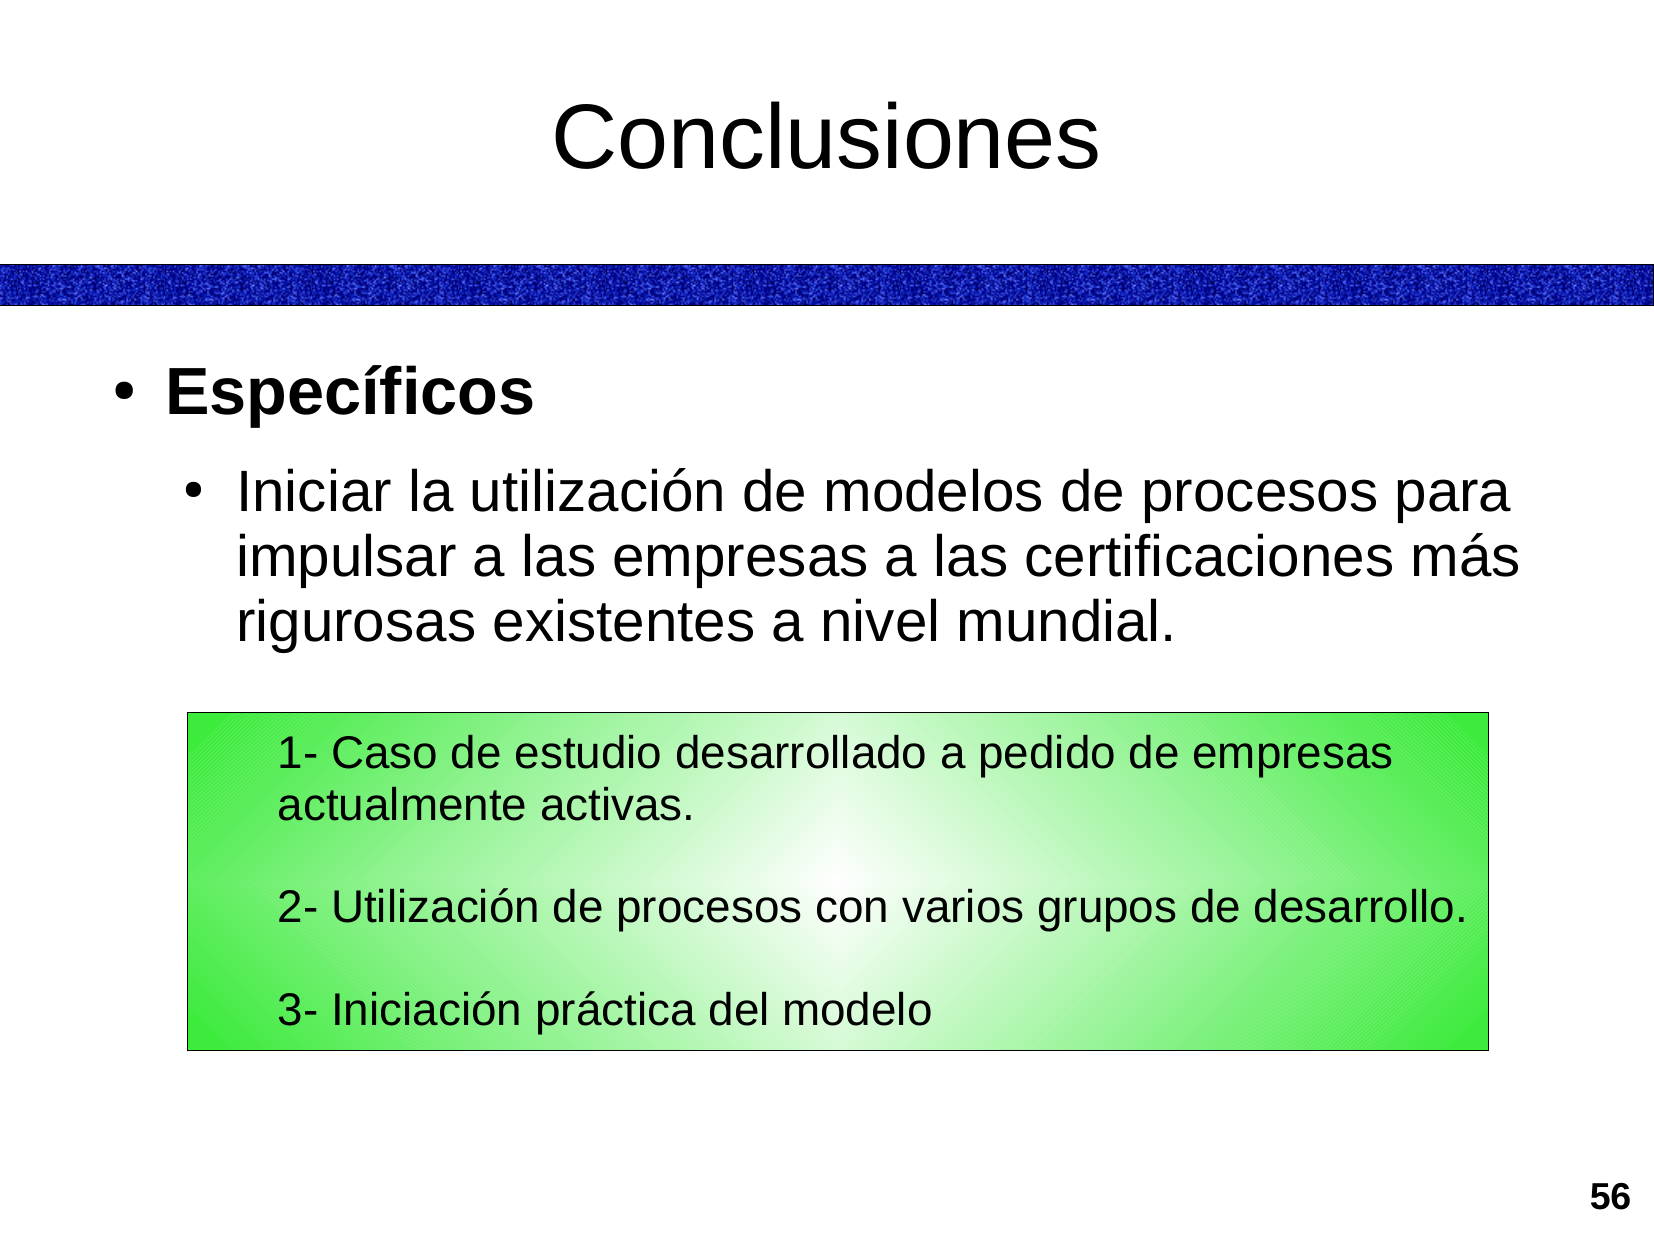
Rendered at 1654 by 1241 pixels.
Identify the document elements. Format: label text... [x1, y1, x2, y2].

text_box 1- Caso de estudio desarrollado a pedido de empresas actualmente activas. 2- Utilización de procesos con varios grupos de desarrollo. 3- Iniciación práctica del modelo [187, 712, 1489, 1051]
text_box <número> [1575, 1168, 1654, 1240]
title Conclusiones [58, 21, 1595, 253]
picture [0, 265, 1653, 305]
list Específicos Iniciar la utilización de modelos de procesos para impulsar a las empresas a las certificaciones más rigurosas existentes a nivel mundial. [94, 354, 1542, 713]
